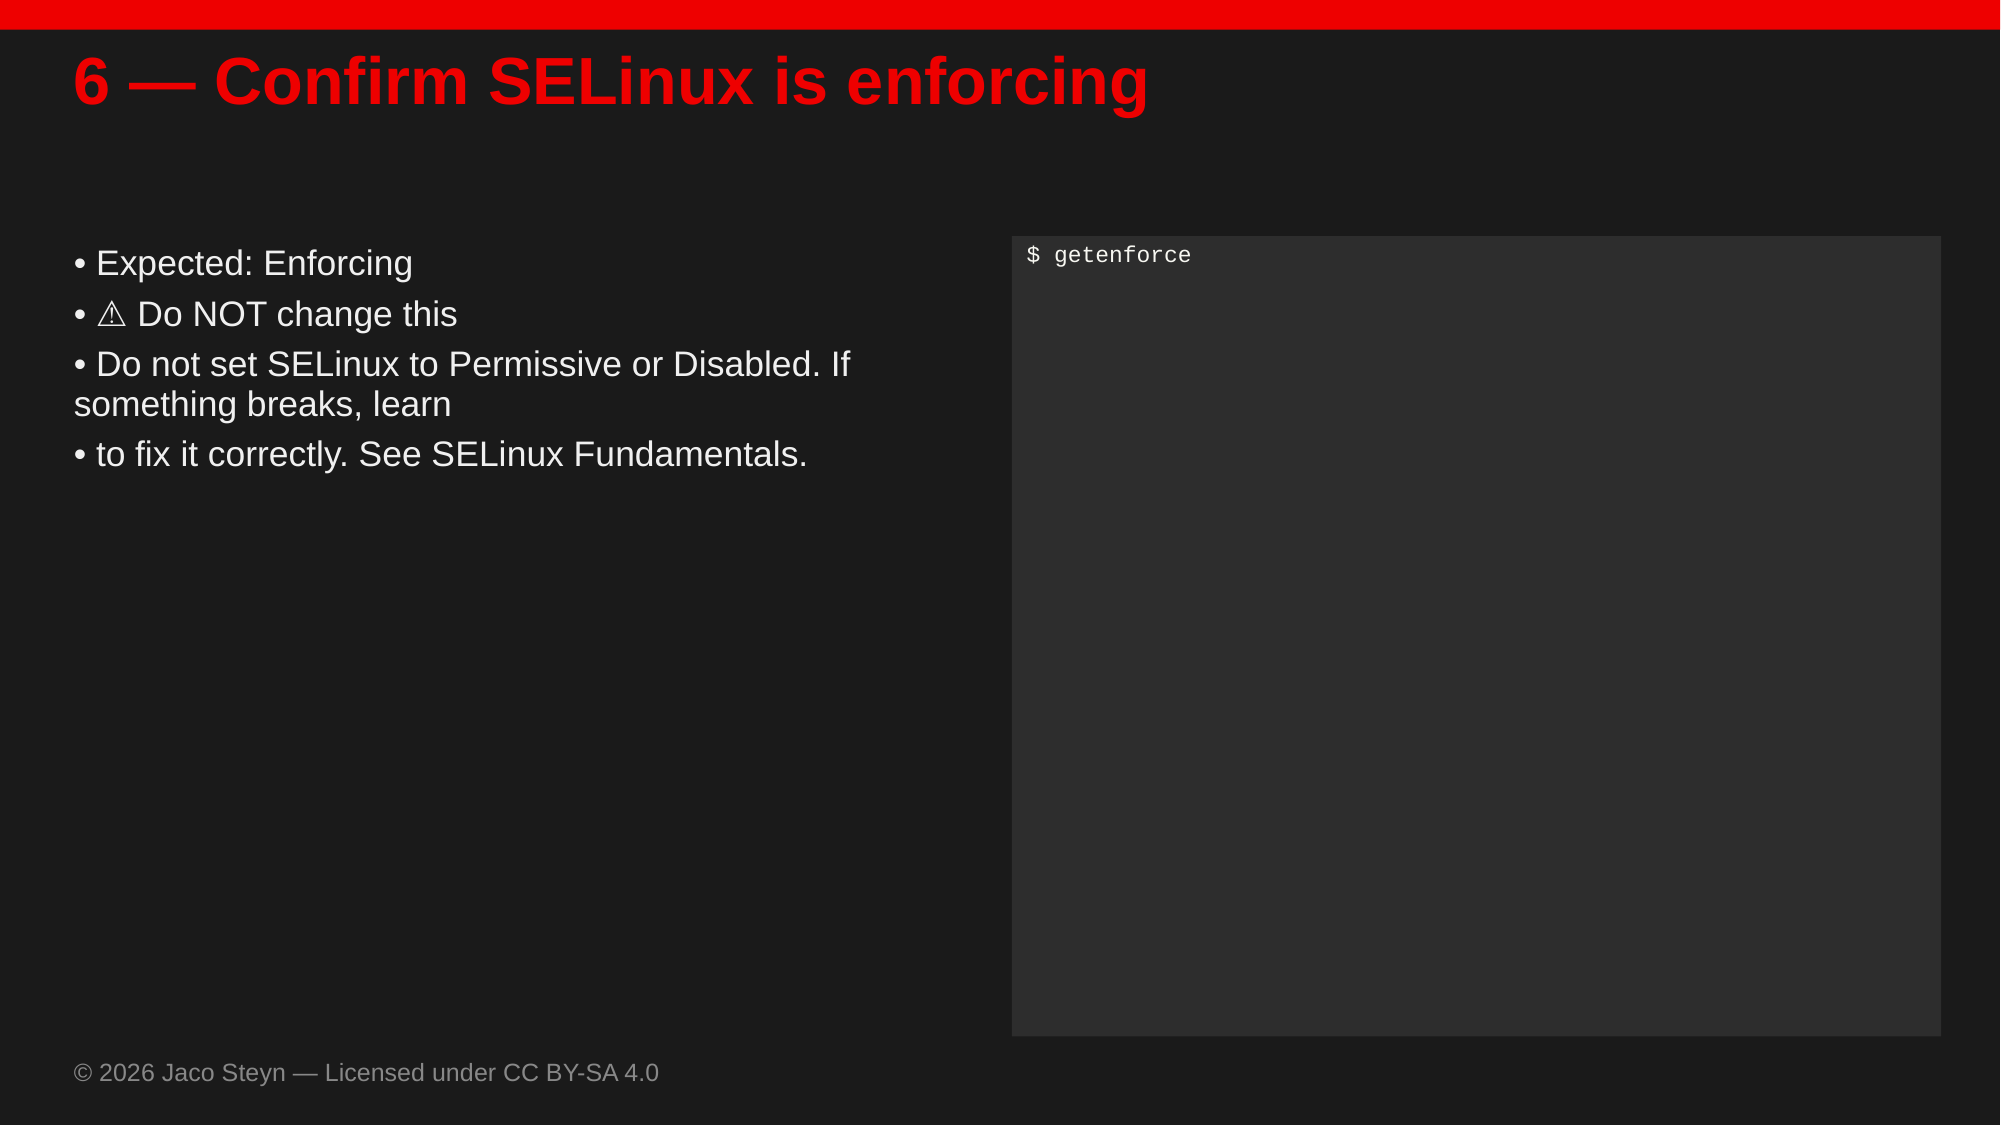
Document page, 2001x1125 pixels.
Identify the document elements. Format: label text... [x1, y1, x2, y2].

text_box $ getenforce [1011, 236, 1942, 1037]
text_box • Expected: Enforcing • ⚠️ Do NOT change this • Do not set SELinux to Permissive or Disabled. If something breaks, learn • to fix it correctly. See SELinux Fundamentals. [59, 236, 989, 1037]
text_box 6 — Confirm SELinux is enforcing [59, 36, 1942, 208]
text_box [0, 0, 2001, 30]
text_box © 2026 Jaco Steyn — Licensed under CC BY-SA 4.0 [59, 1051, 1942, 1093]
